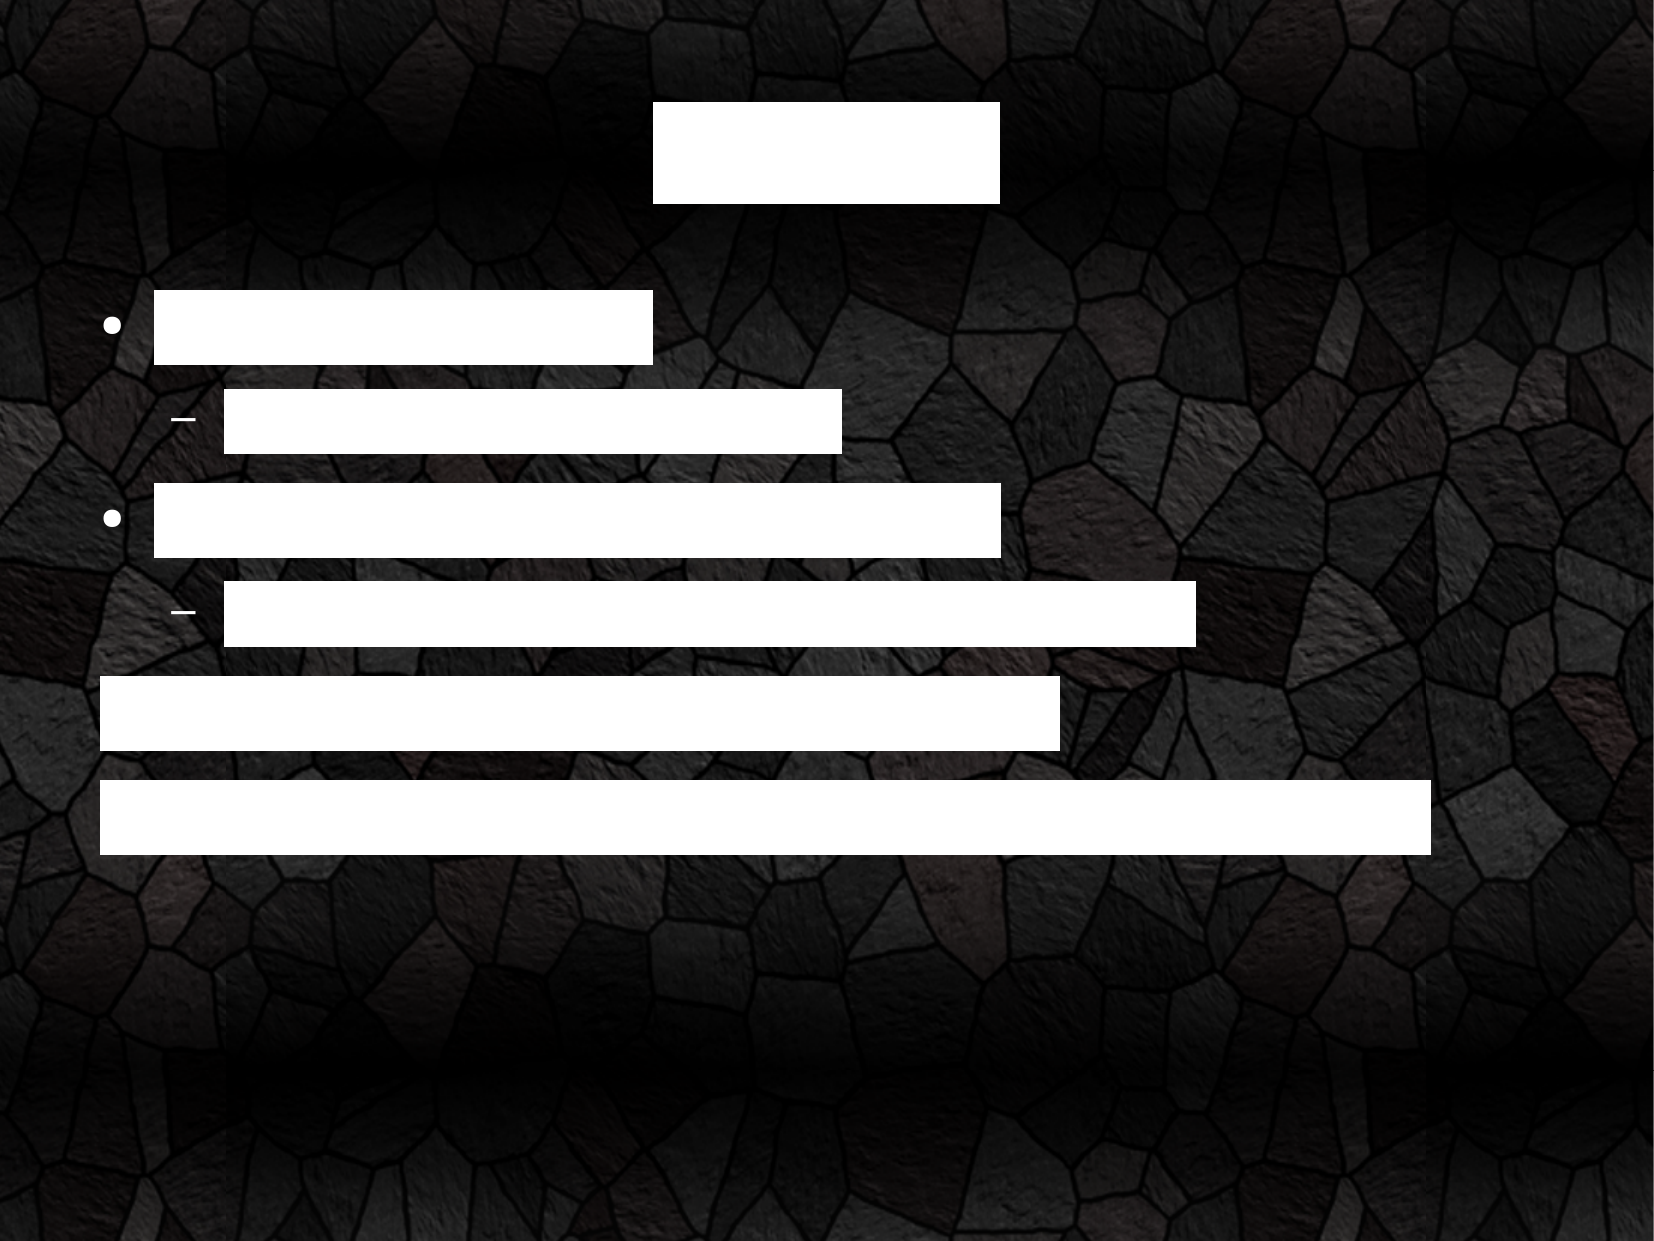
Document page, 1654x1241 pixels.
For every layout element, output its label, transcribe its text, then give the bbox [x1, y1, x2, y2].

list Entrar en el shell python manage.py shell Importar metahumas.models >>> from metahumans import models Buscar todos los superheroes Buscar superheroes que NO estén activos [82, 290, 1571, 1010]
picture [0, 0, 1654, 1241]
title Ejercicio [82, 49, 1571, 257]
